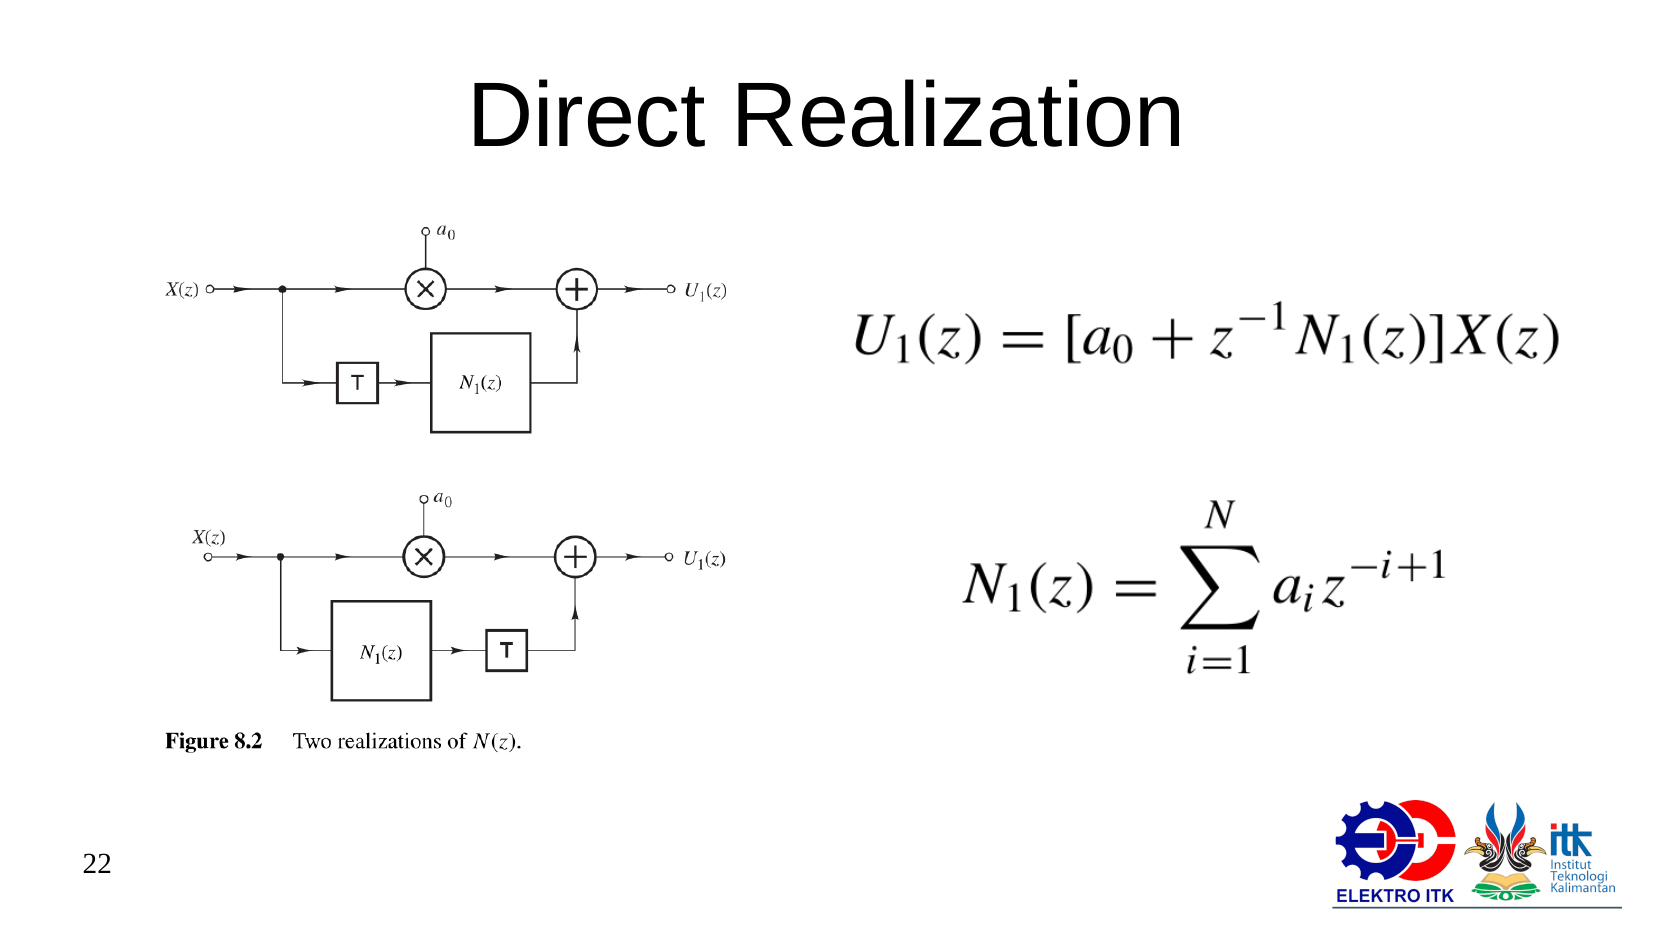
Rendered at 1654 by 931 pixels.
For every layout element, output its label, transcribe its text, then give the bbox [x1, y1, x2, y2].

title Direct Realization [82, 37, 1571, 193]
picture [845, 294, 1572, 680]
picture [158, 217, 734, 758]
picture [1332, 800, 1622, 918]
